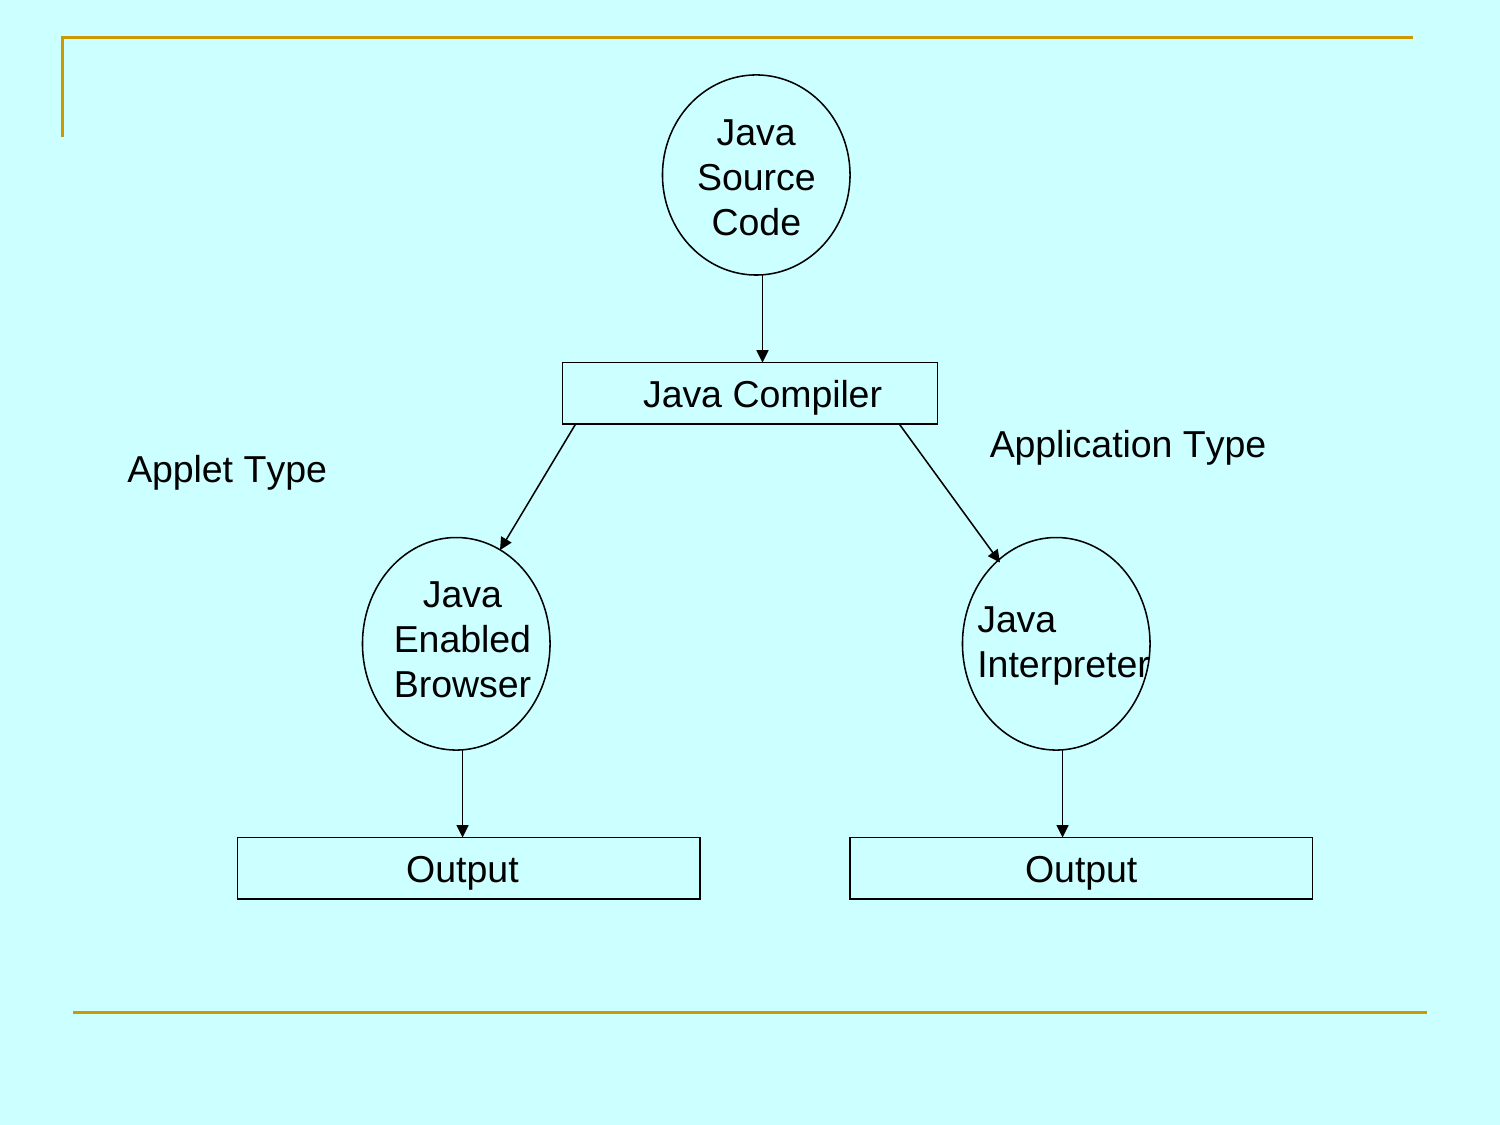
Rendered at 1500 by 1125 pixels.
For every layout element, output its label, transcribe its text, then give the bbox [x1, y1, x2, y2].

text_box Java Source Code [675, 99, 838, 251]
text_box Java Enabled Browser [362, 562, 563, 713]
text_box Applet Type [112, 437, 513, 498]
text_box Java Compiler [587, 362, 938, 423]
text_box Output [874, 837, 1288, 898]
text_box Java Interpreter [962, 587, 1176, 693]
text_box Output [262, 837, 663, 898]
text_box Application Type [975, 412, 1288, 473]
